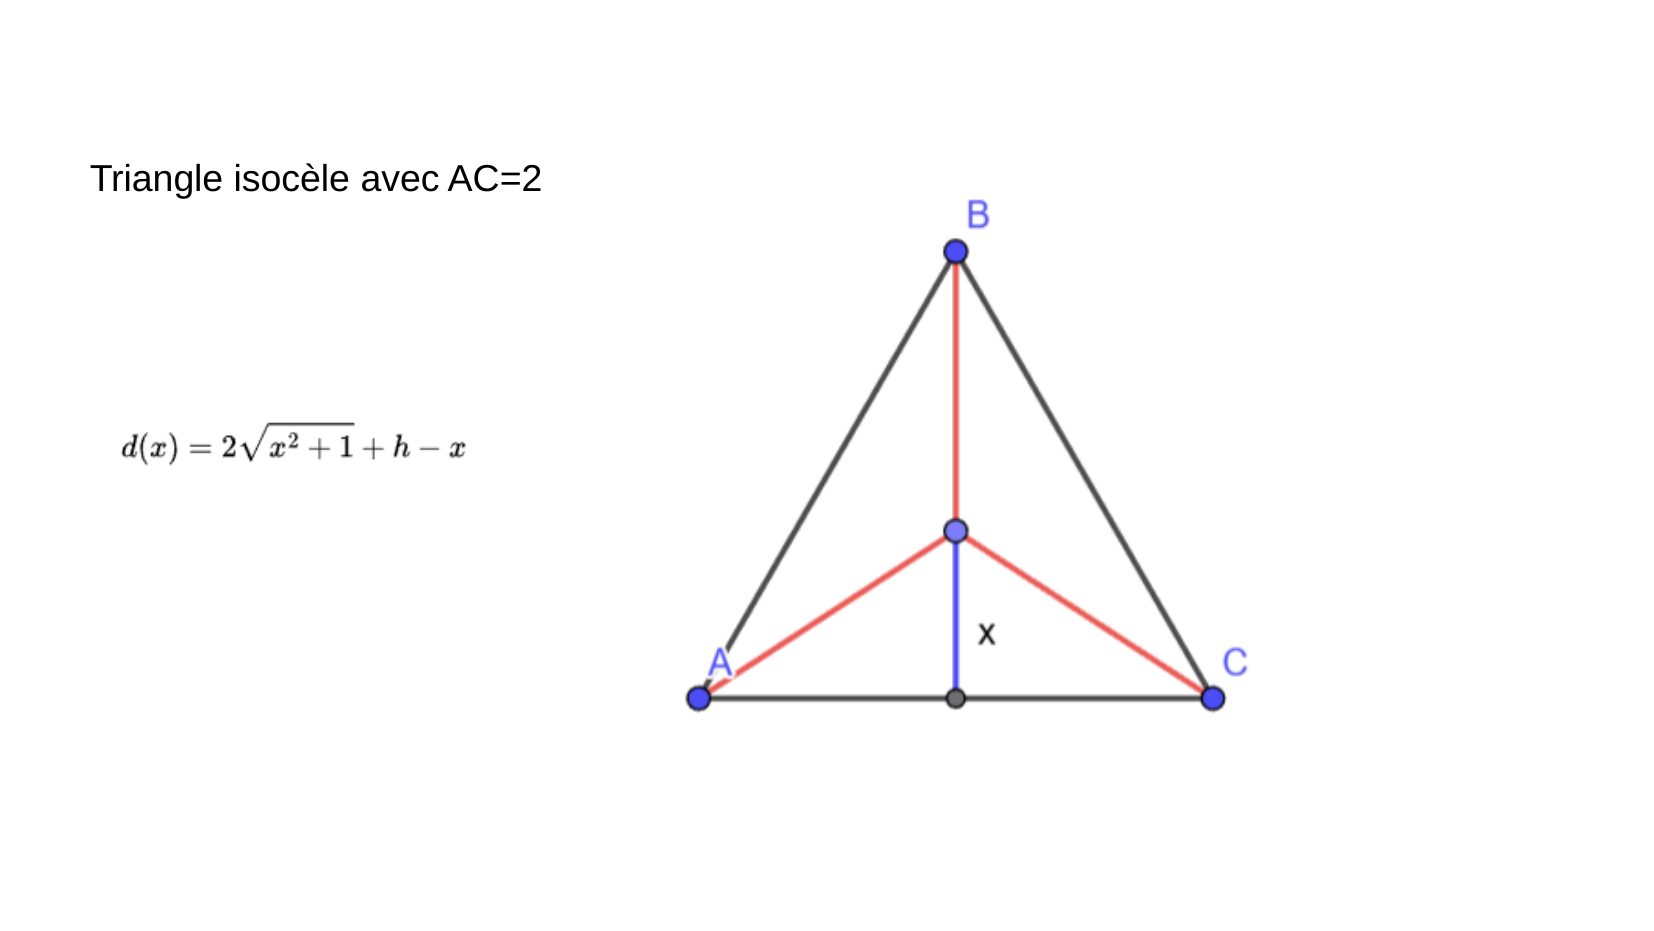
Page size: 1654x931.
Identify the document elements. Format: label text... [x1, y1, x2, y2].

text_box Triangle isocèle avec AC=2 [75, 150, 638, 207]
picture [112, 412, 475, 482]
picture [525, 149, 1388, 814]
